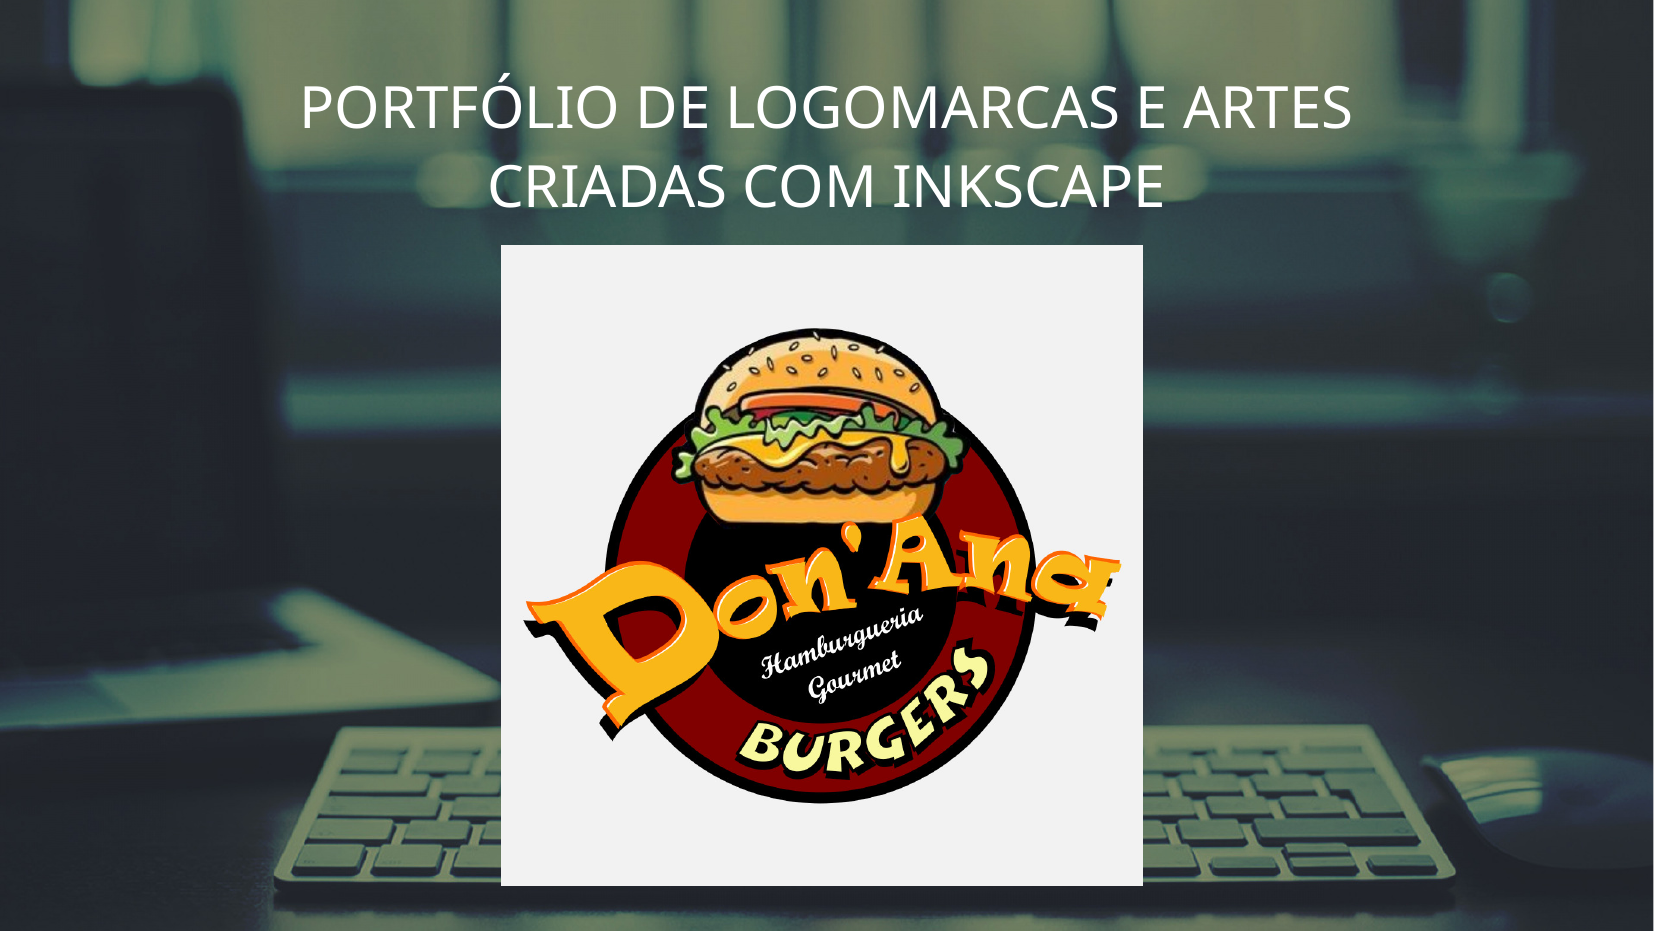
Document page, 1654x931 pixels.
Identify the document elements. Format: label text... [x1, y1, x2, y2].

picture [0, 0, 1654, 931]
text_box PORTFÓLIO DE LOGOMARCAS E ARTES CRIADAS COM INKSCAPE [236, 59, 1418, 263]
